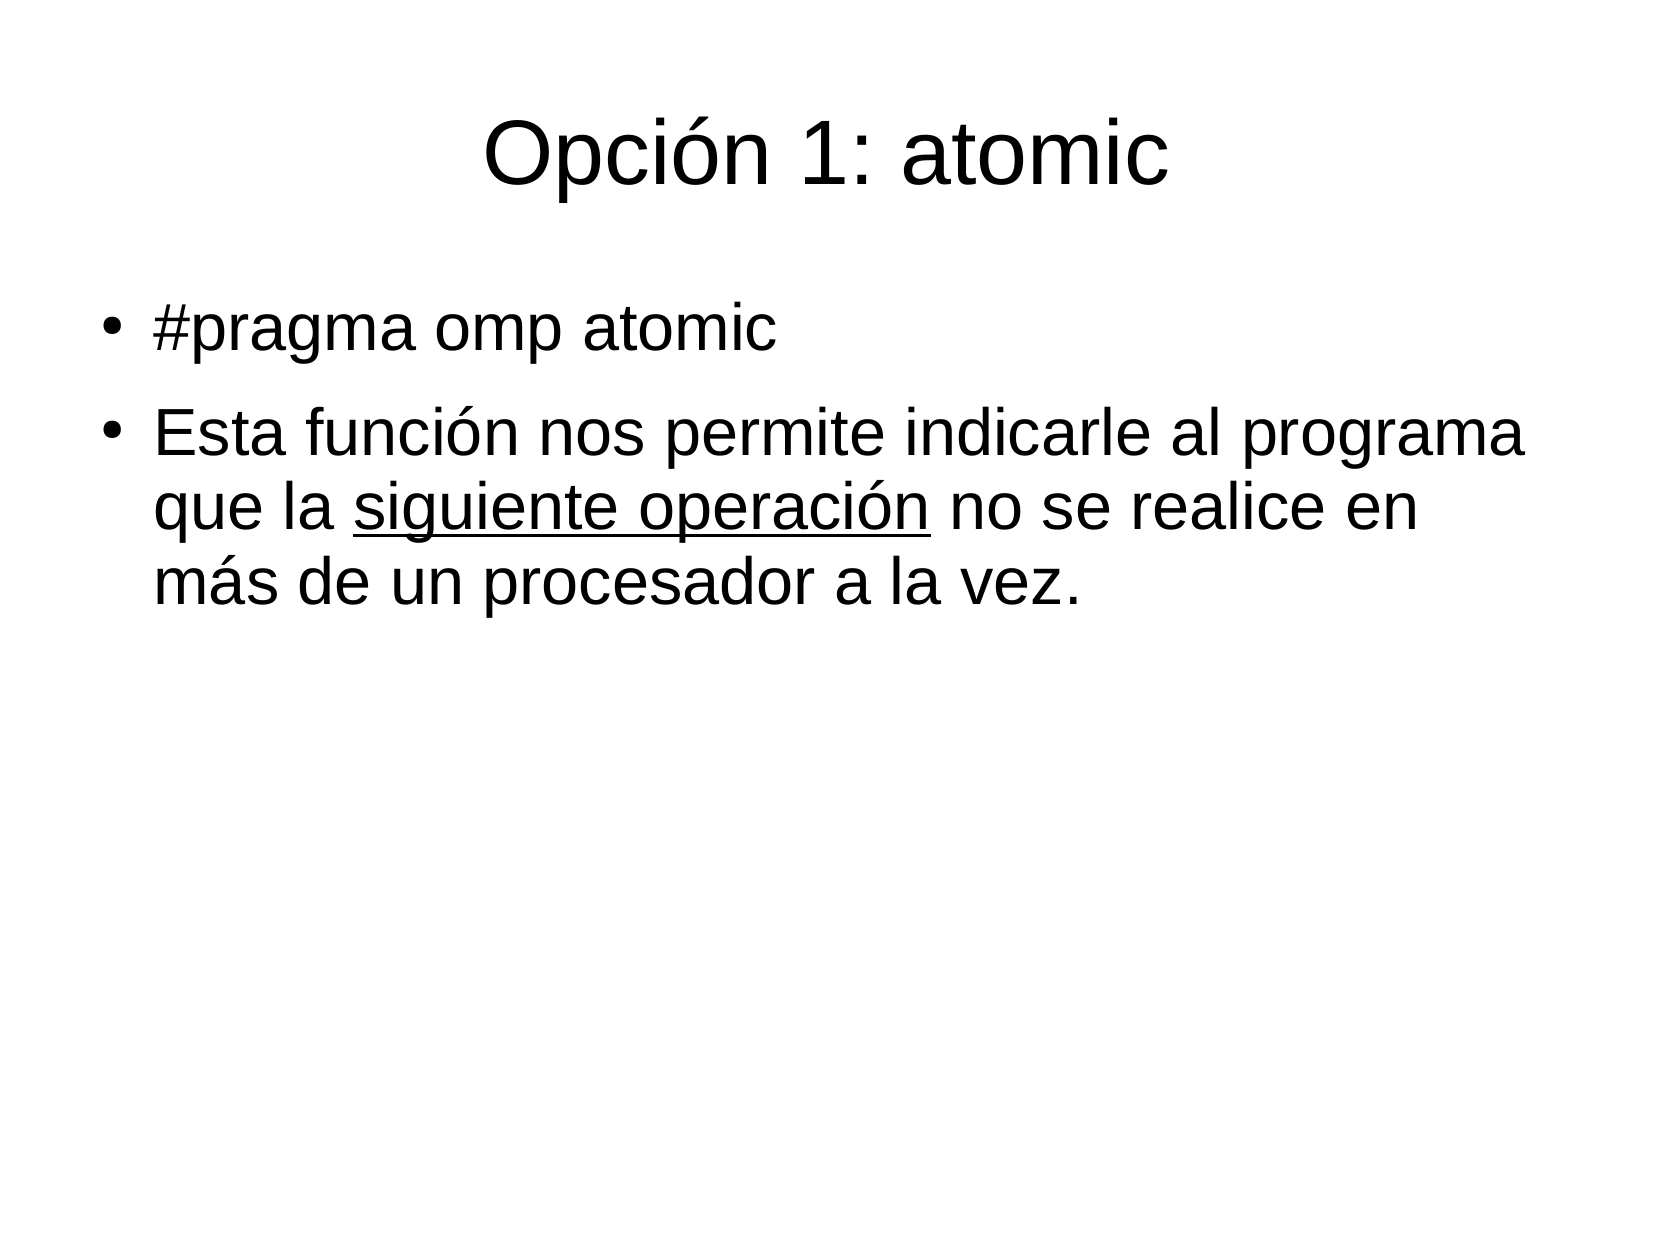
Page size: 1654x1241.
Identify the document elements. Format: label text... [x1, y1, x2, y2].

list #pragma omp atomic Esta función nos permite indicarle al programa que la siguiente operación no se realice en más de un procesador a la vez. [82, 290, 1538, 1010]
title Opción 1: atomic [82, 49, 1571, 257]
